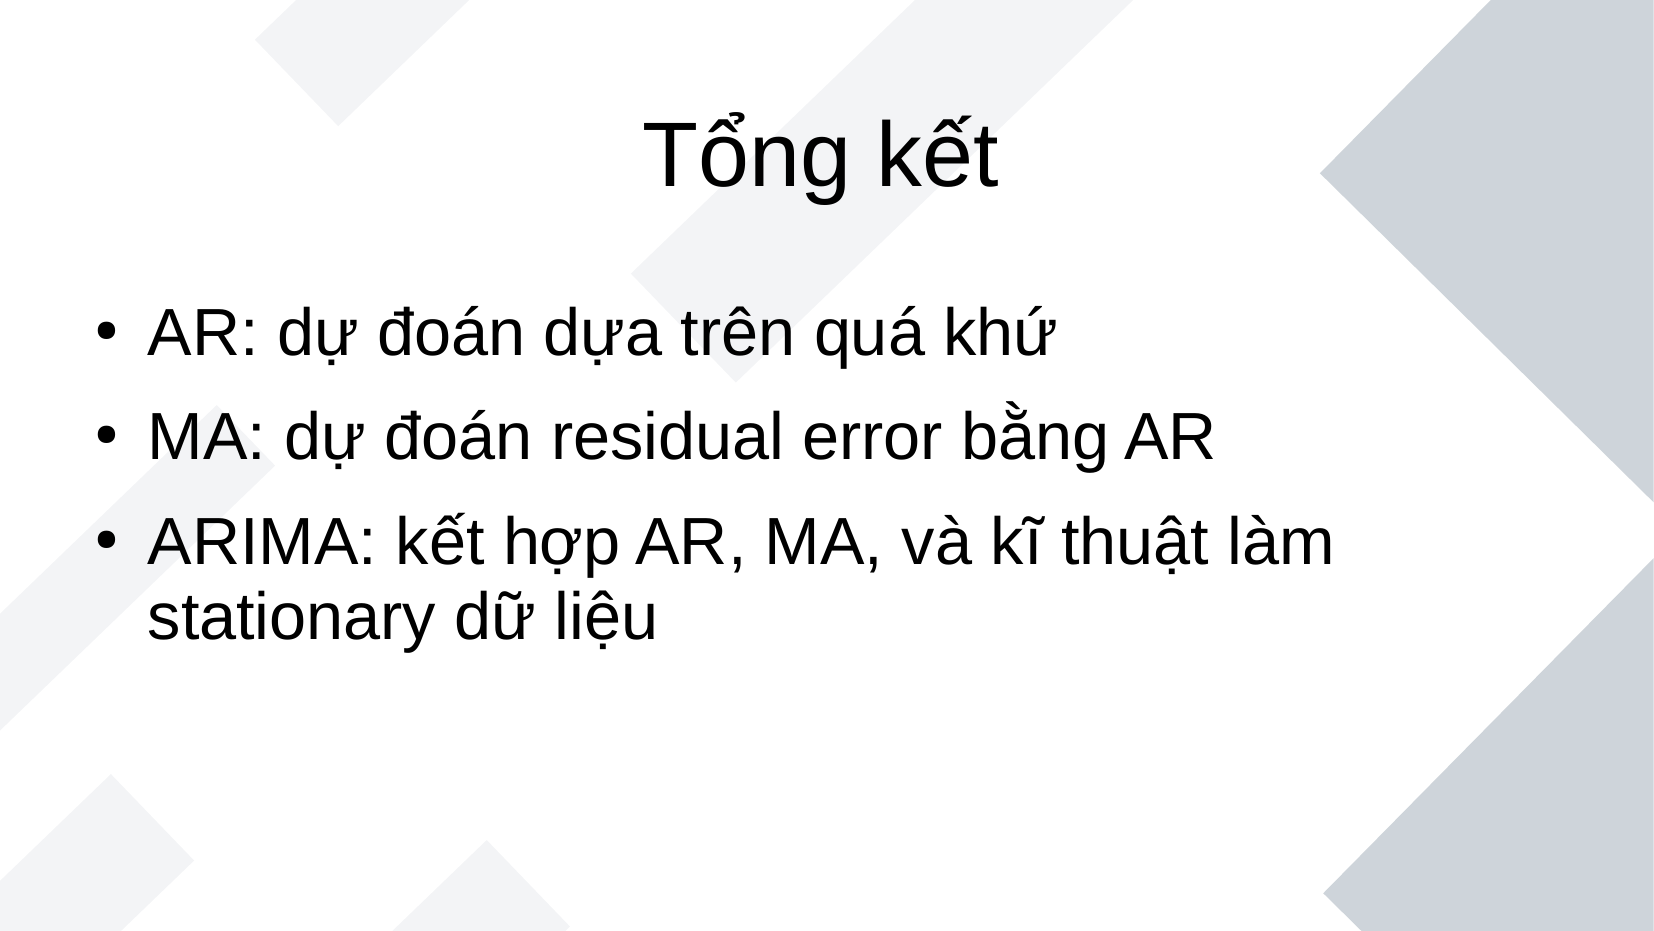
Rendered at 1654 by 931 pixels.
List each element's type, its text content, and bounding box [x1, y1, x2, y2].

list AR: dự đoán dựa trên quá khứ MA: dự đoán residual error bằng AR ARIMA: kết hợp AR, MA, và kĩ thuật làm stationary dữ liệu [76, 295, 1565, 835]
title Tổng kết [76, 76, 1565, 233]
